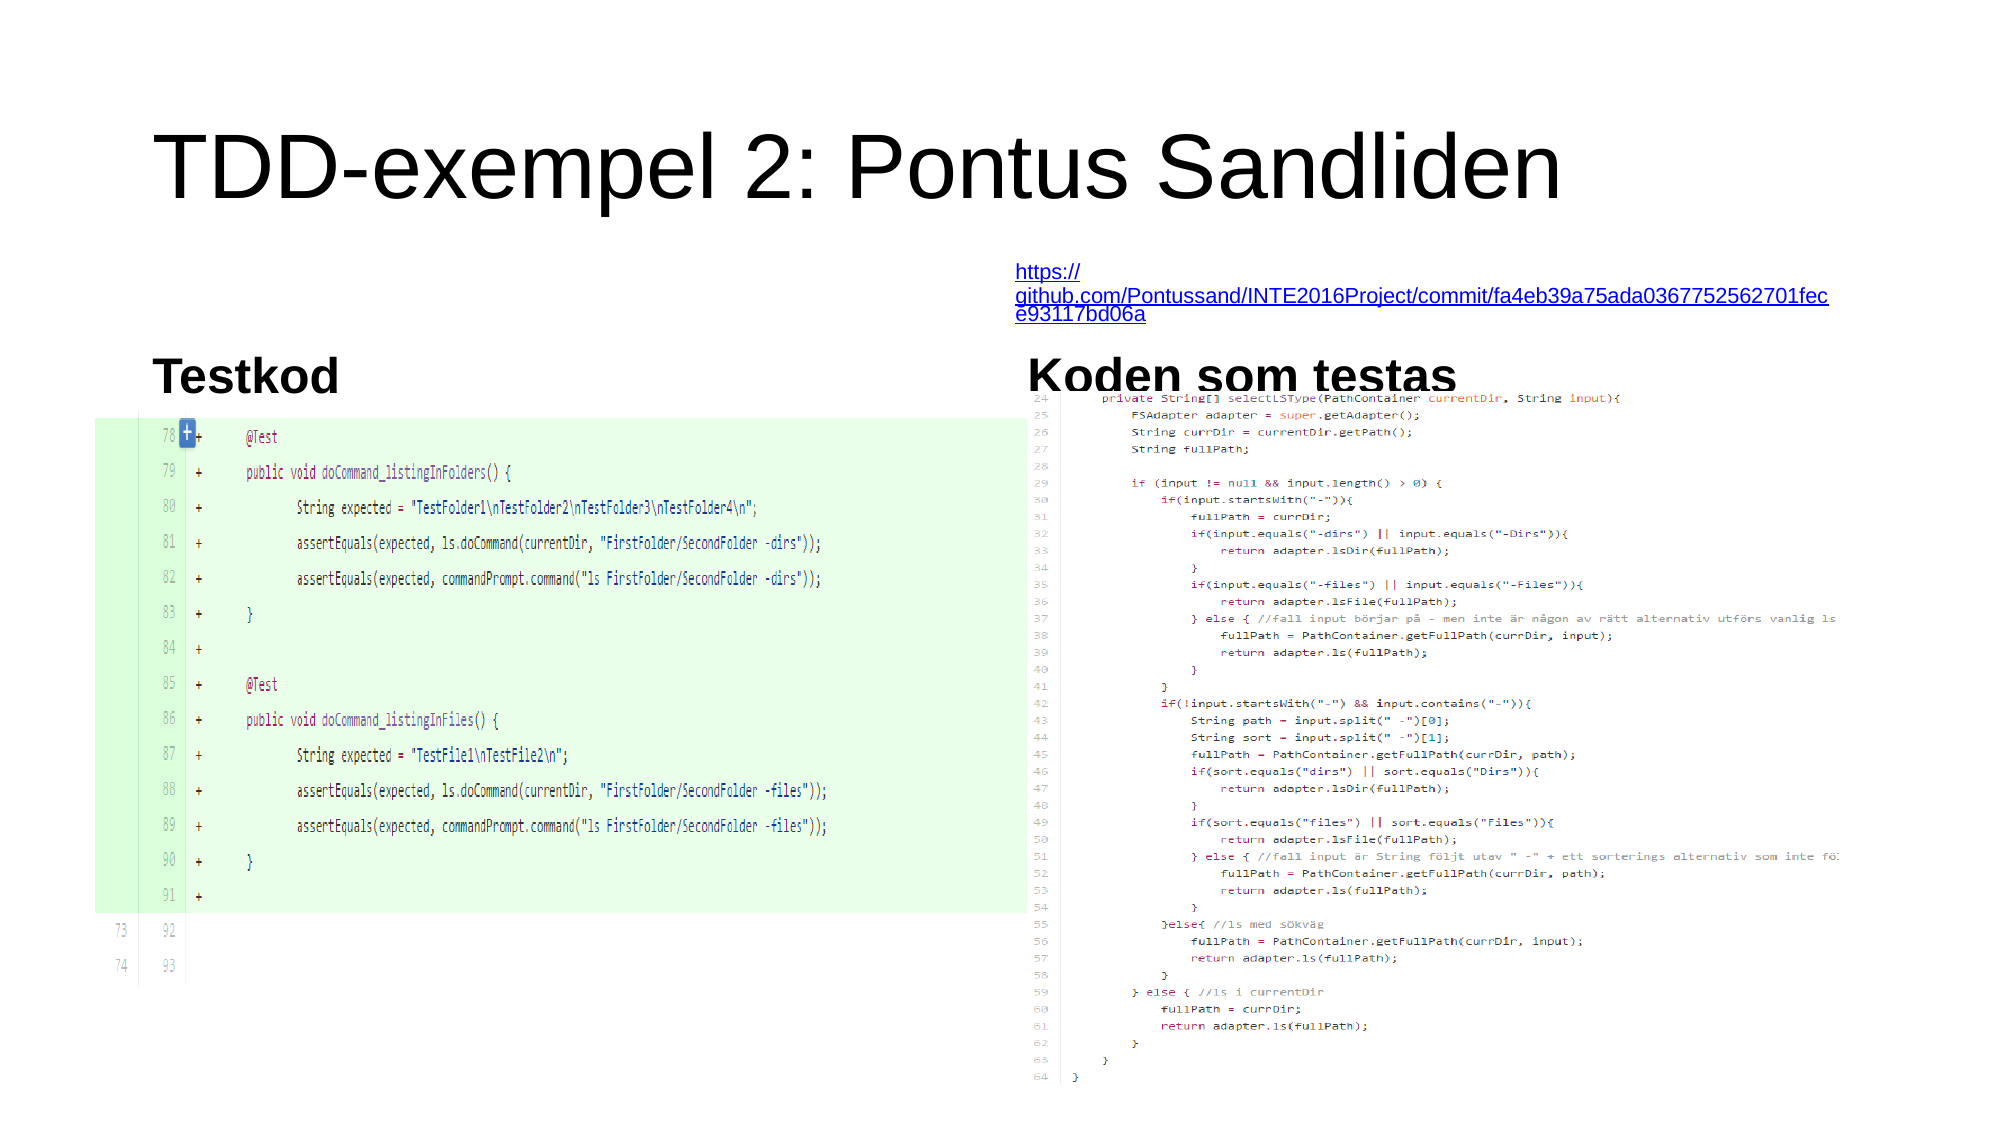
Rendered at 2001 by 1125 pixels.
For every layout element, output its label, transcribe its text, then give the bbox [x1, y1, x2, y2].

list Testkod [137, 275, 984, 410]
picture [95, 391, 1839, 1085]
text_box https://github.com/Pontussand/INTE2016Project/commit/fa4eb39a75ada0367752562701fece93117bd06a [1000, 224, 1851, 360]
list Koden som testas [1012, 275, 1863, 411]
title TDD-exempel 2: Pontus Sandliden [137, 59, 1863, 278]
